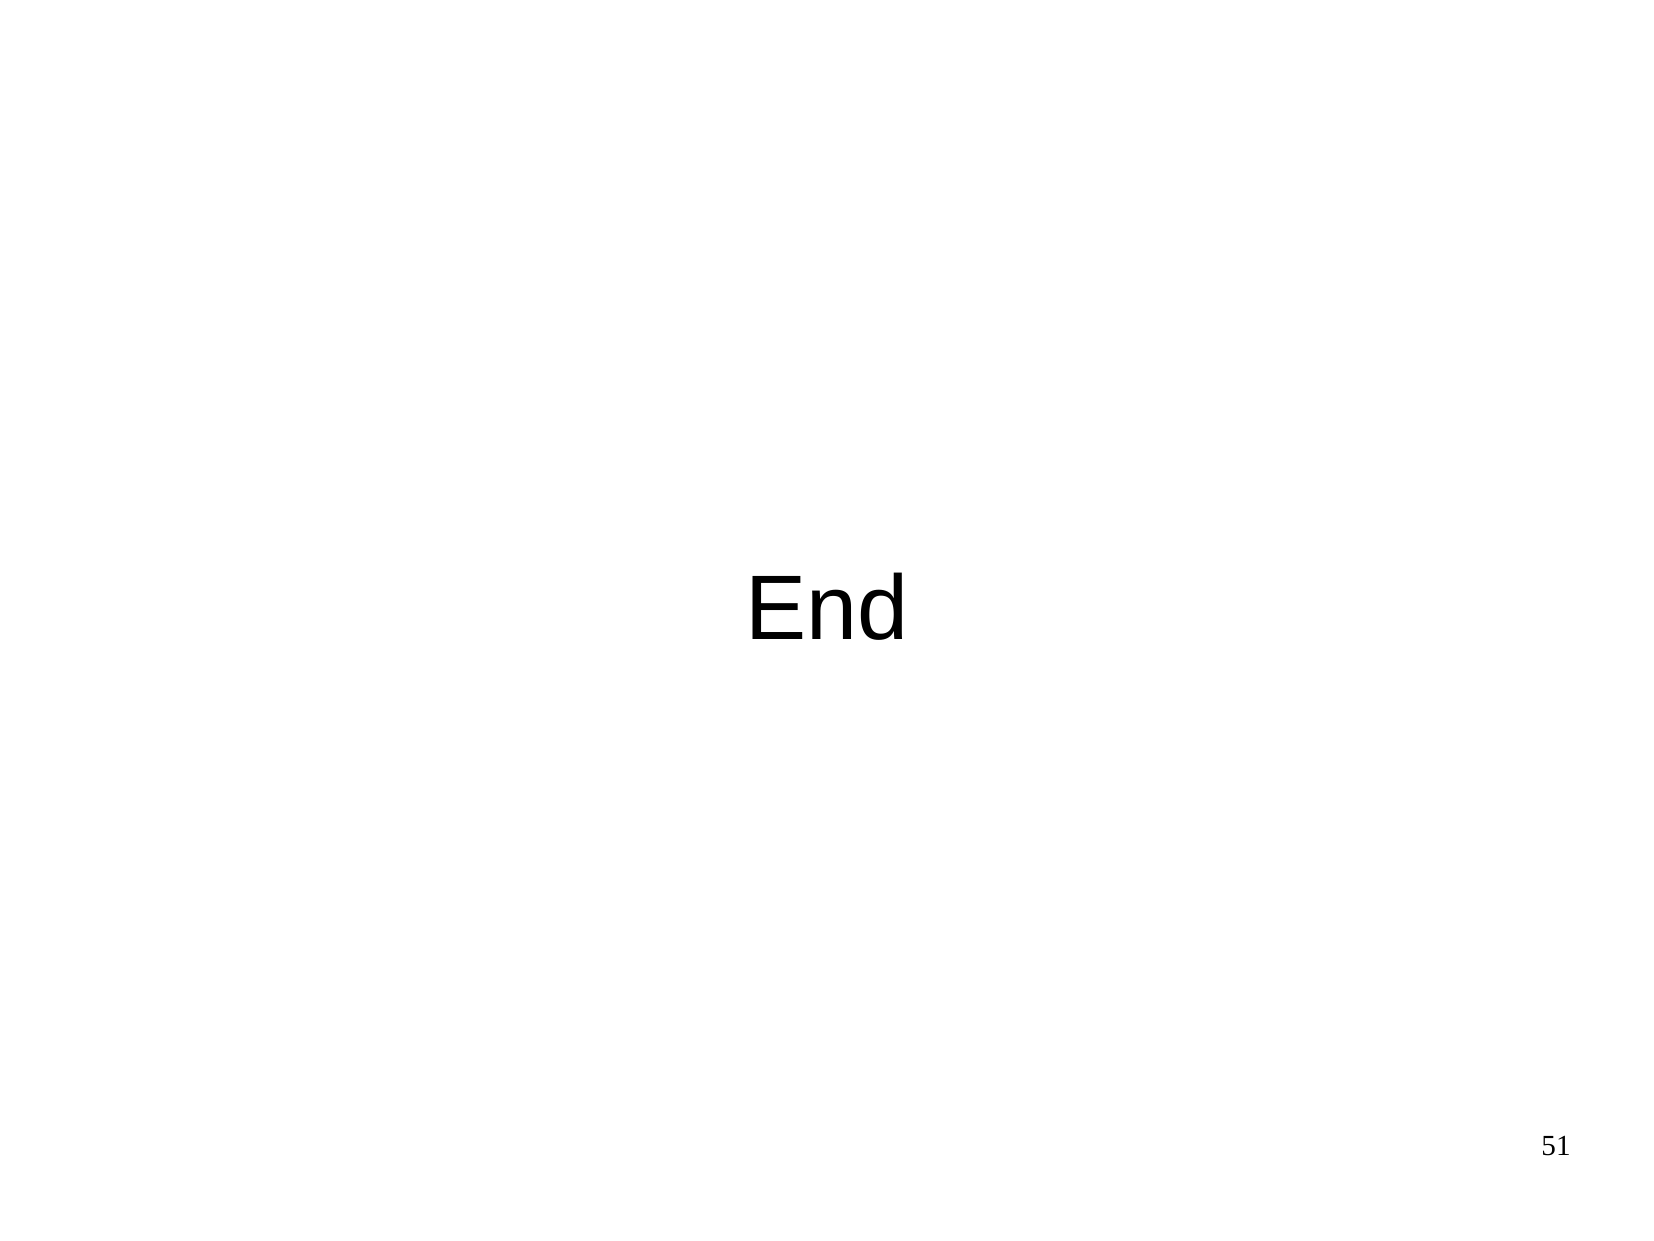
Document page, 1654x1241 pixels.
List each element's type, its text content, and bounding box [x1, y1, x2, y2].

title End [82, 504, 1571, 712]
